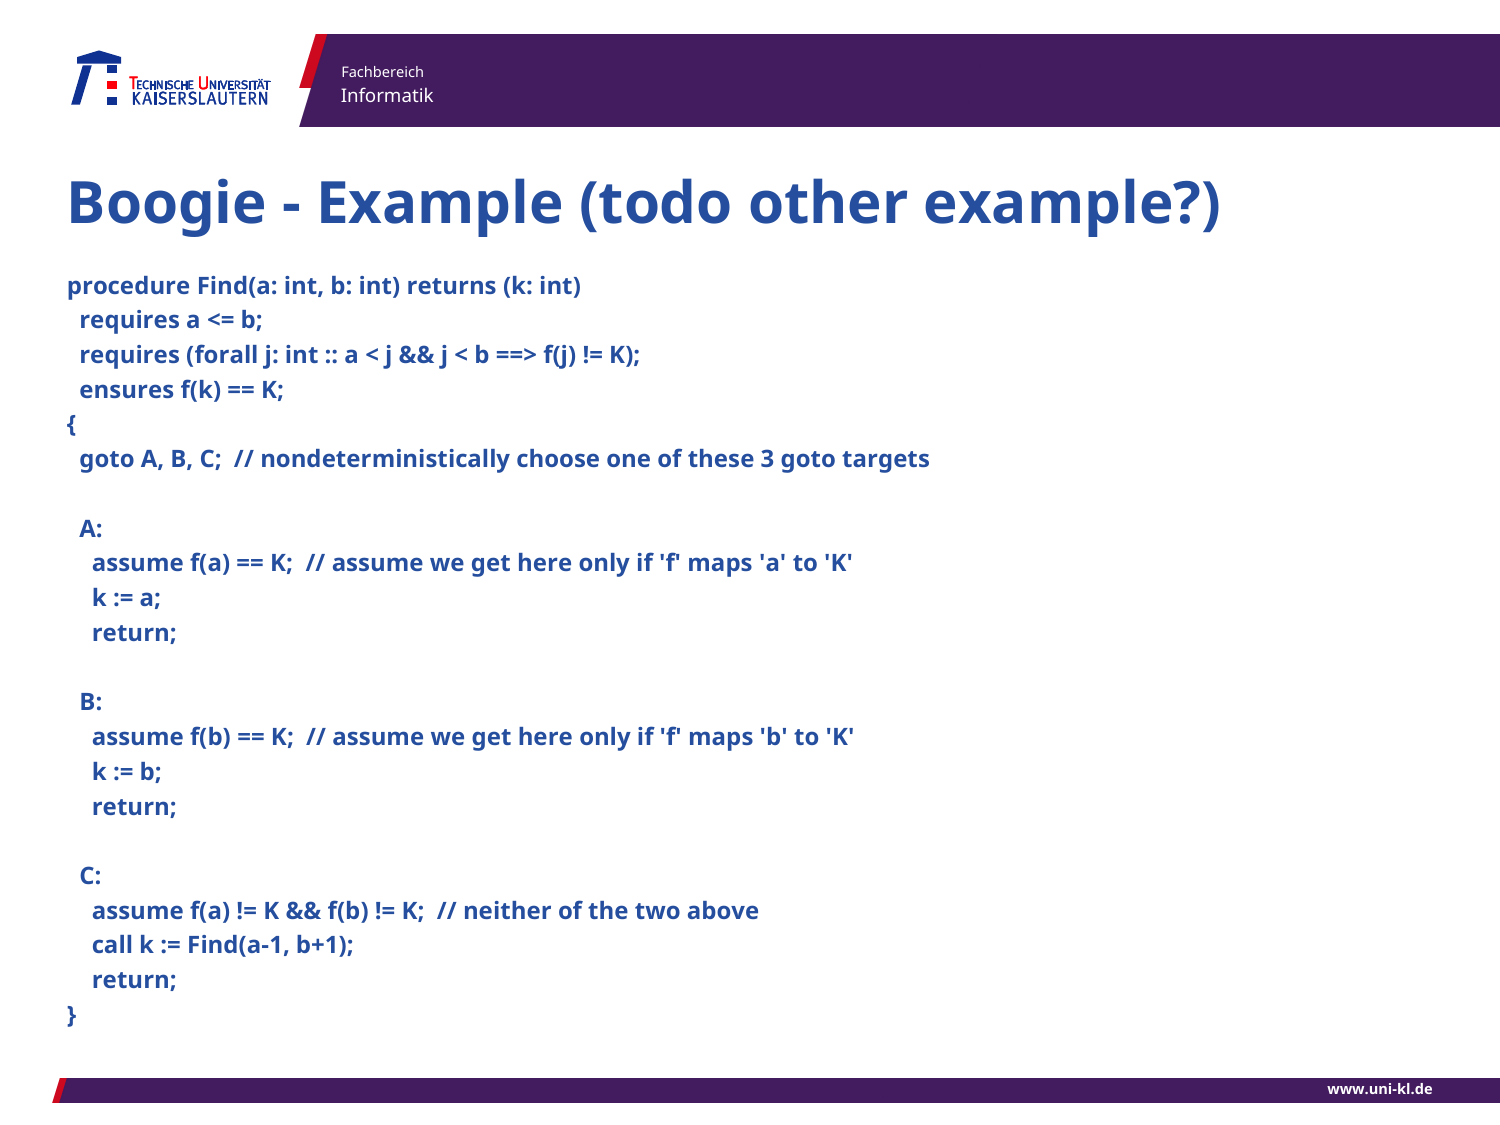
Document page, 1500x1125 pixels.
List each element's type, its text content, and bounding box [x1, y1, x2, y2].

picture [51, 1077, 1500, 1104]
picture [298, 33, 1500, 128]
title Boogie - Example (todo other example?) [52, 157, 1426, 243]
list procedure Find(a: int, b: int) returns (k: int) requires a <= b; requires (forall j: int :: a < j && j < b ==> f(j) != K); ensures f(k) == K; { goto A, B, C; // nondeterministically choose one of these 3 goto targets A: assume f(a) == K; // assume we get here only if 'f' maps 'a' to 'K' k := a; return; B: assume f(b) == K; // assume we get here only if 'f' maps 'b' to 'K' k := b; return; C: assume f(a) != K && f(b) != K; // neither of the two above call k := Find(a-1, b+1); return; } [52, 262, 1426, 1038]
